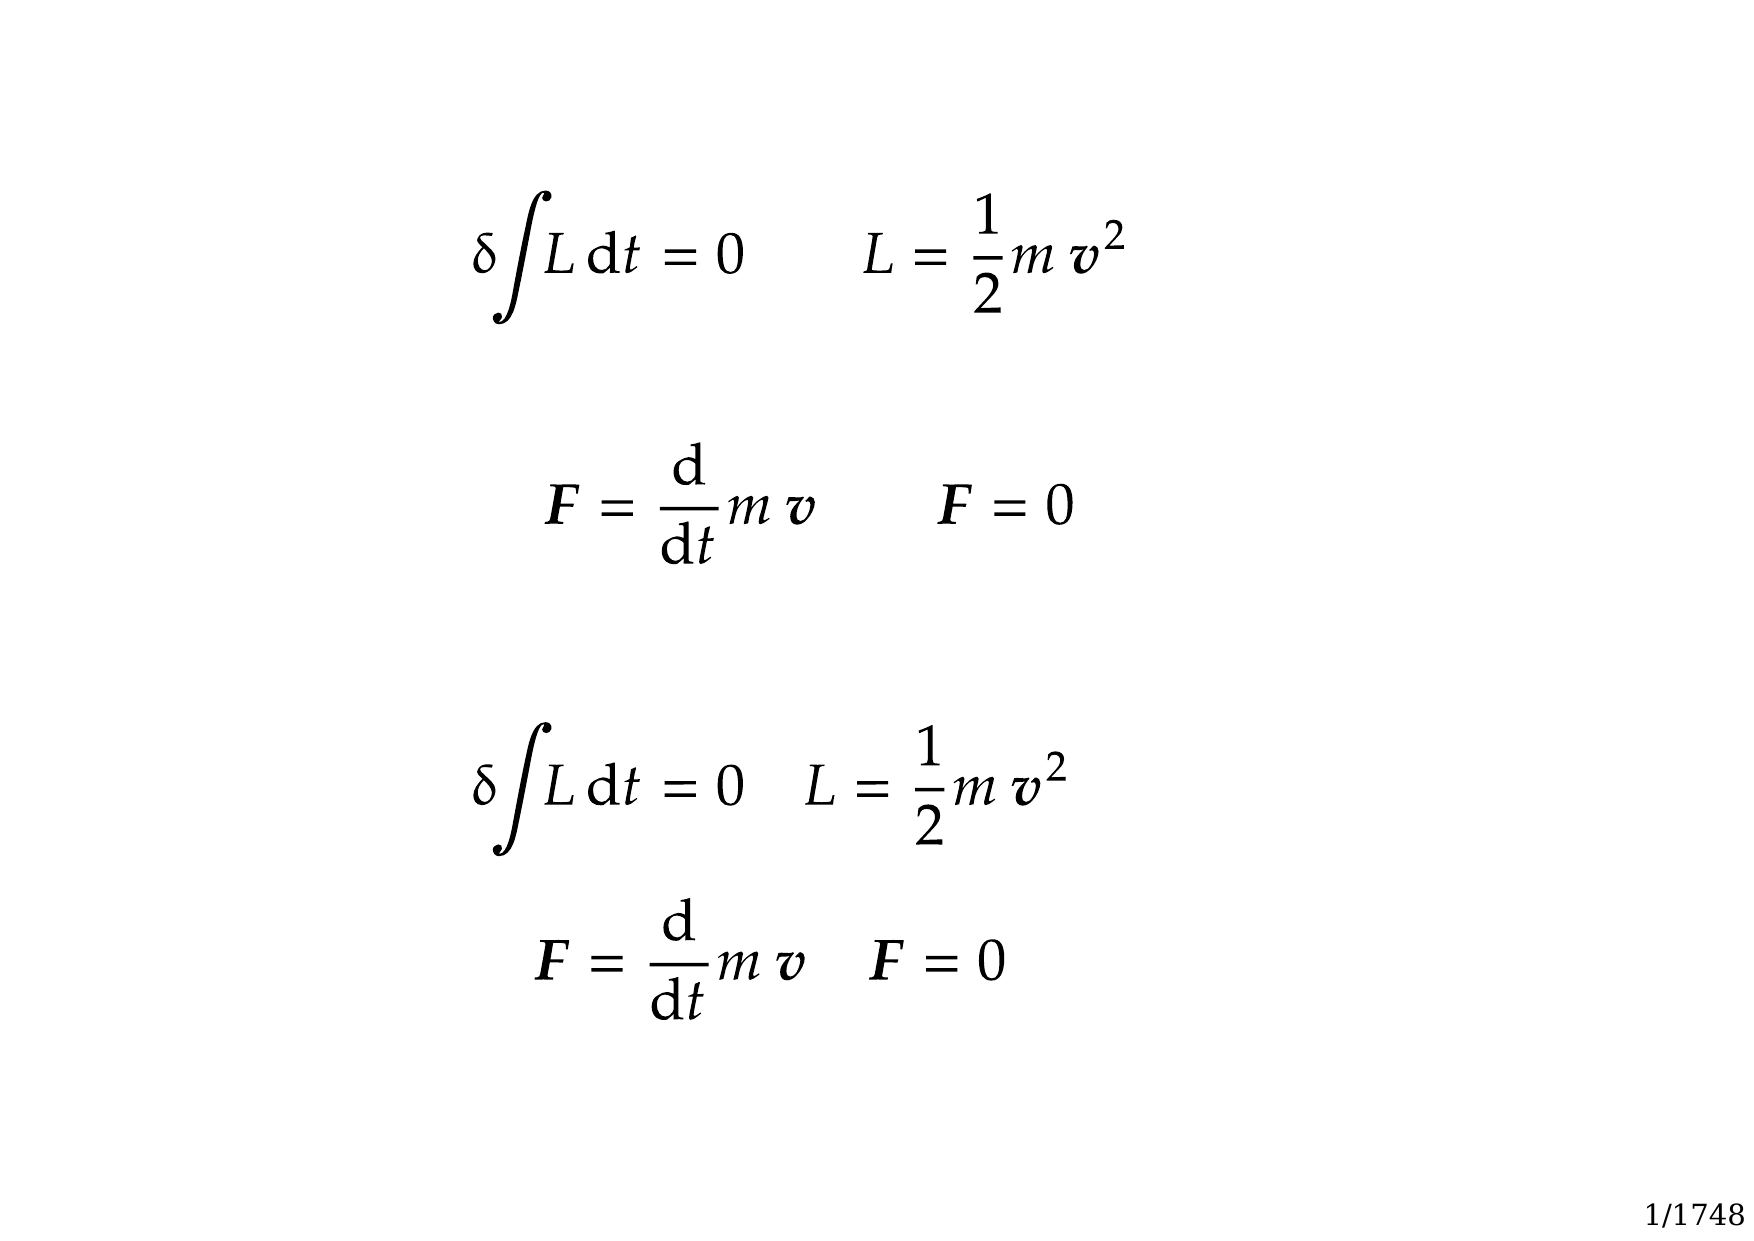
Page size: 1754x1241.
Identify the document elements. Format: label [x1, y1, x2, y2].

text_box [718, 951, 760, 980]
text_box [916, 804, 943, 845]
text_box [1104, 219, 1124, 249]
text_box [1011, 245, 1054, 274]
text_box [588, 230, 620, 274]
text_box [473, 764, 496, 806]
text_box [664, 793, 696, 797]
text_box [994, 512, 1026, 516]
text_box [663, 897, 696, 941]
text_box [591, 968, 623, 972]
text_box [915, 249, 947, 253]
text_box [863, 232, 893, 273]
text_box [974, 272, 1001, 313]
text_box [857, 781, 889, 785]
text_box [473, 232, 496, 274]
text_box [492, 190, 552, 325]
text_box [805, 764, 835, 805]
text_box [659, 506, 719, 511]
text_box [624, 767, 640, 806]
text_box [717, 232, 743, 274]
text_box [786, 496, 815, 525]
text_box [651, 976, 684, 1020]
text_box [915, 261, 947, 265]
text_box [661, 521, 694, 565]
text_box [926, 968, 958, 972]
text_box [976, 193, 998, 234]
text_box [591, 955, 623, 960]
text_box [534, 939, 570, 980]
text_box [973, 256, 1003, 260]
text_box [698, 526, 714, 564]
text_box [544, 484, 580, 524]
text_box [776, 952, 805, 981]
text_box [994, 500, 1026, 504]
text_box [688, 981, 704, 1020]
text_box [1046, 751, 1066, 781]
text_box [664, 261, 697, 265]
text_box [544, 764, 574, 805]
text_box [869, 939, 904, 980]
text_box [588, 762, 620, 806]
text_box [937, 484, 972, 524]
text_box [673, 442, 706, 486]
text_box [857, 793, 889, 797]
text_box [926, 955, 958, 960]
text_box [915, 787, 945, 792]
text_box [544, 232, 574, 273]
text_box [918, 724, 940, 766]
text_box [978, 939, 1005, 981]
text_box [664, 249, 697, 253]
text_box [601, 512, 633, 516]
text_box [601, 500, 633, 504]
text_box [1011, 777, 1041, 806]
text_box [624, 235, 640, 274]
text_box [1047, 483, 1073, 525]
text_box [664, 781, 696, 785]
text_box [953, 776, 996, 806]
text_box [728, 495, 770, 525]
text_box [492, 722, 552, 857]
text_box [649, 962, 709, 967]
text_box [717, 764, 743, 806]
text_box [1069, 245, 1099, 274]
